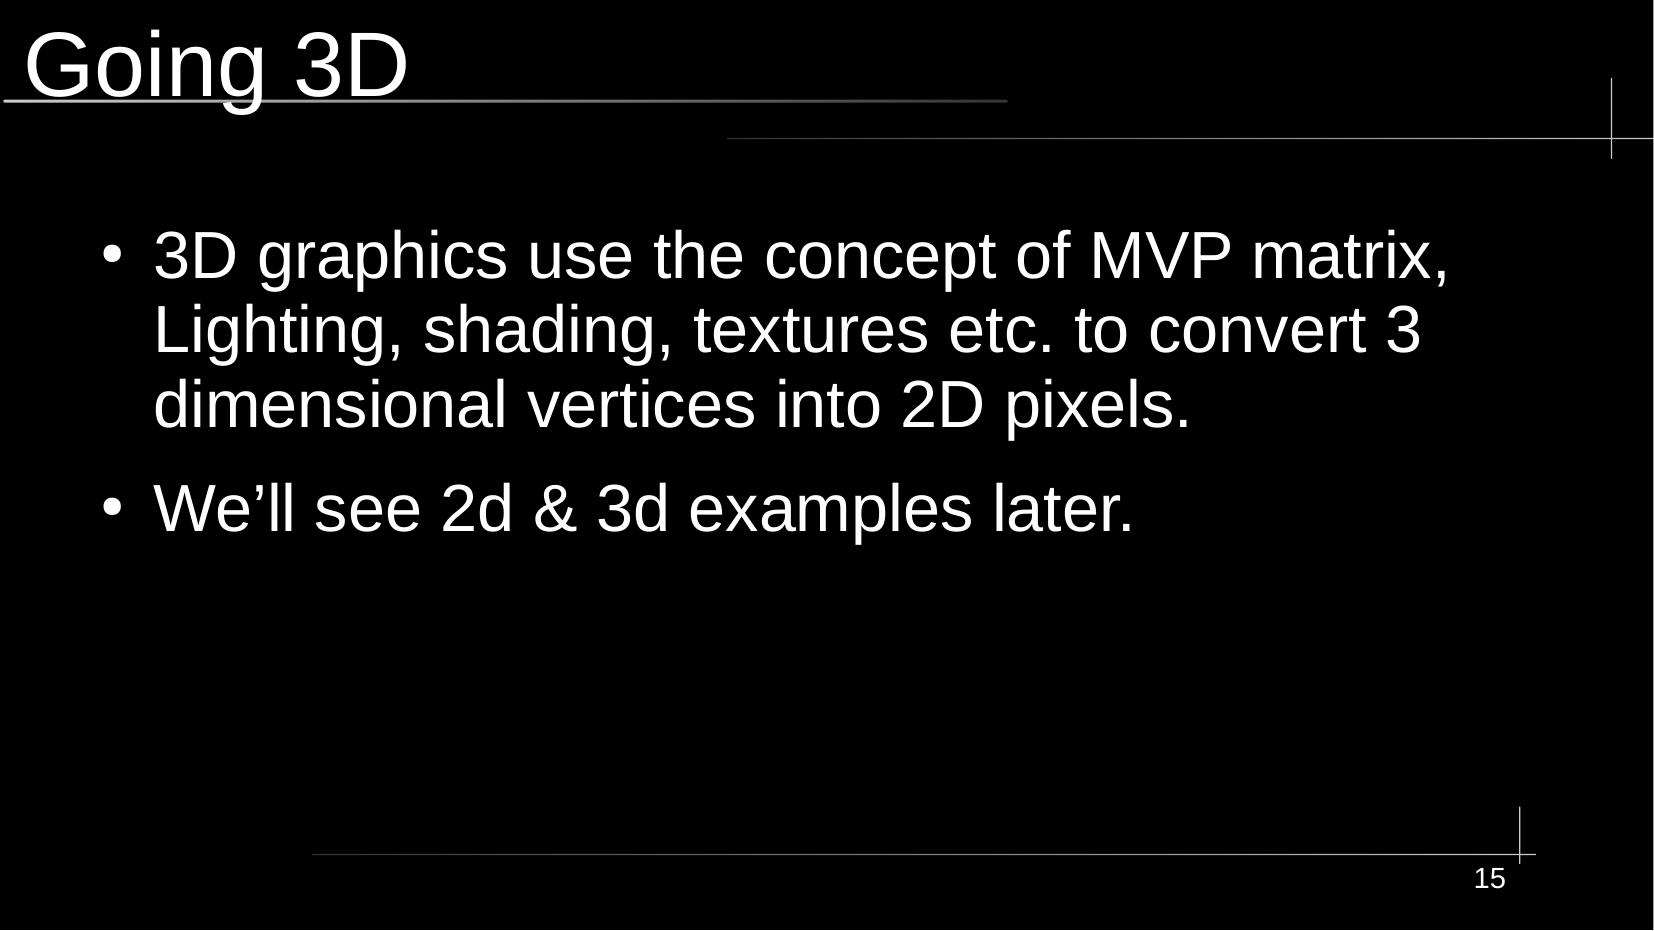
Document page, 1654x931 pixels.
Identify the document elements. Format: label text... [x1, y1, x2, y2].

list 3D graphics use the concept of MVP matrix, Lighting, shading, textures etc. to convert 3 dimensional vertices into 2D pixels. We’ll see 2d & 3d examples later. [82, 217, 1571, 758]
title Going 3D [23, 11, 1589, 119]
